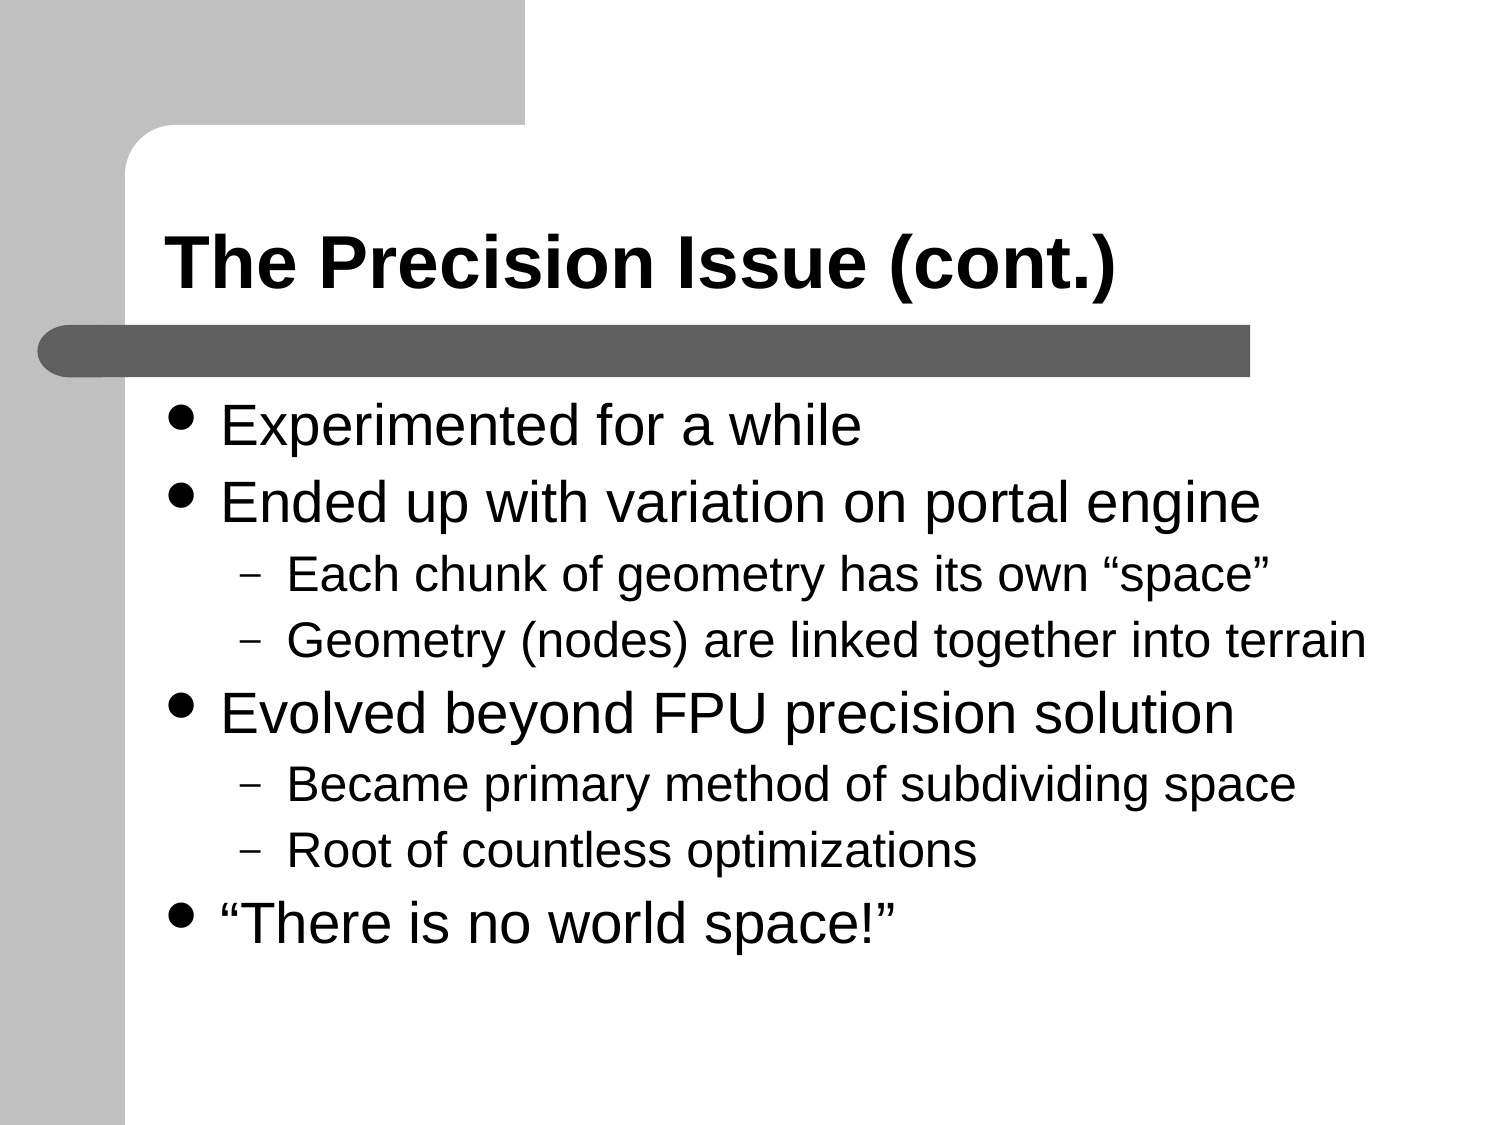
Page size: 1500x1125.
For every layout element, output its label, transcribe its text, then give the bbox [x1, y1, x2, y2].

list Experimented for a while Ended up with variation on portal engine Each chunk of geometry has its own “space” Geometry (nodes) are linked together into terrain Evolved beyond FPU precision solution Became primary method of subdividing space Root of countless optimizations “There is no world space!” [149, 387, 1463, 1000]
title The Precision Issue (cont.) [149, 124, 1463, 313]
